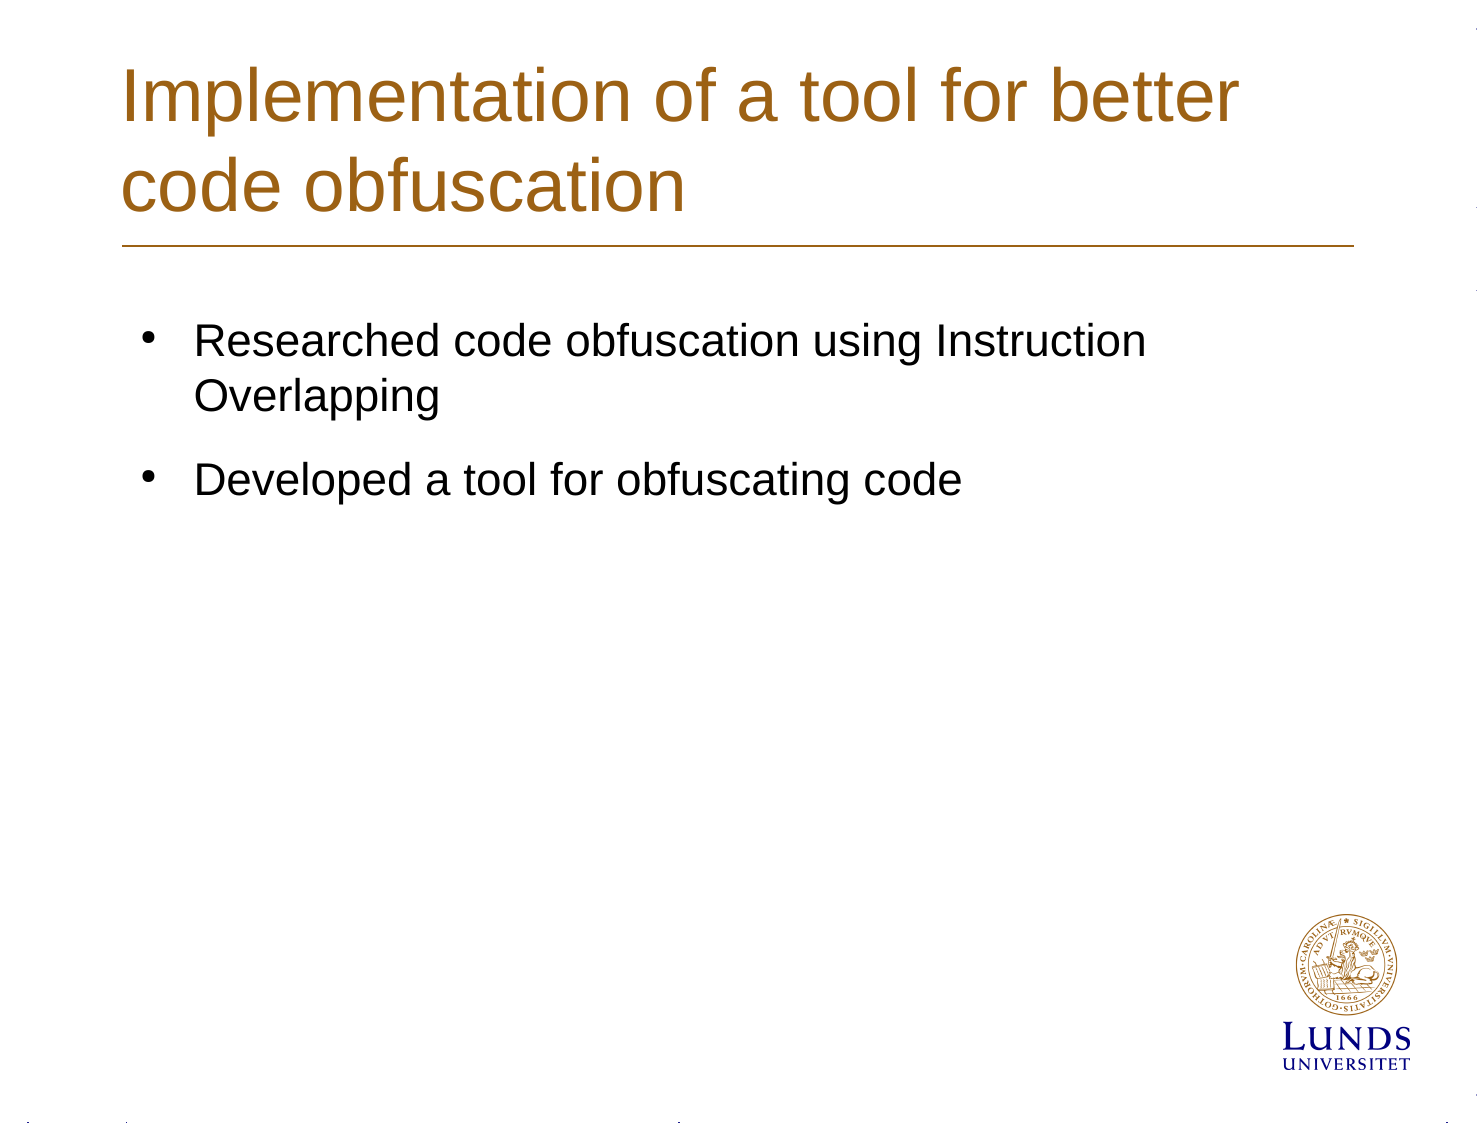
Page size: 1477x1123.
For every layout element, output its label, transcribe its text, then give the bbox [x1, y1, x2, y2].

list Researched code obfuscation using Instruction Overlapping Developed a tool for obfuscating code [107, 303, 1353, 888]
picture [1283, 914, 1410, 1070]
title Implementation of a tool for better code obfuscation [105, 46, 1354, 234]
